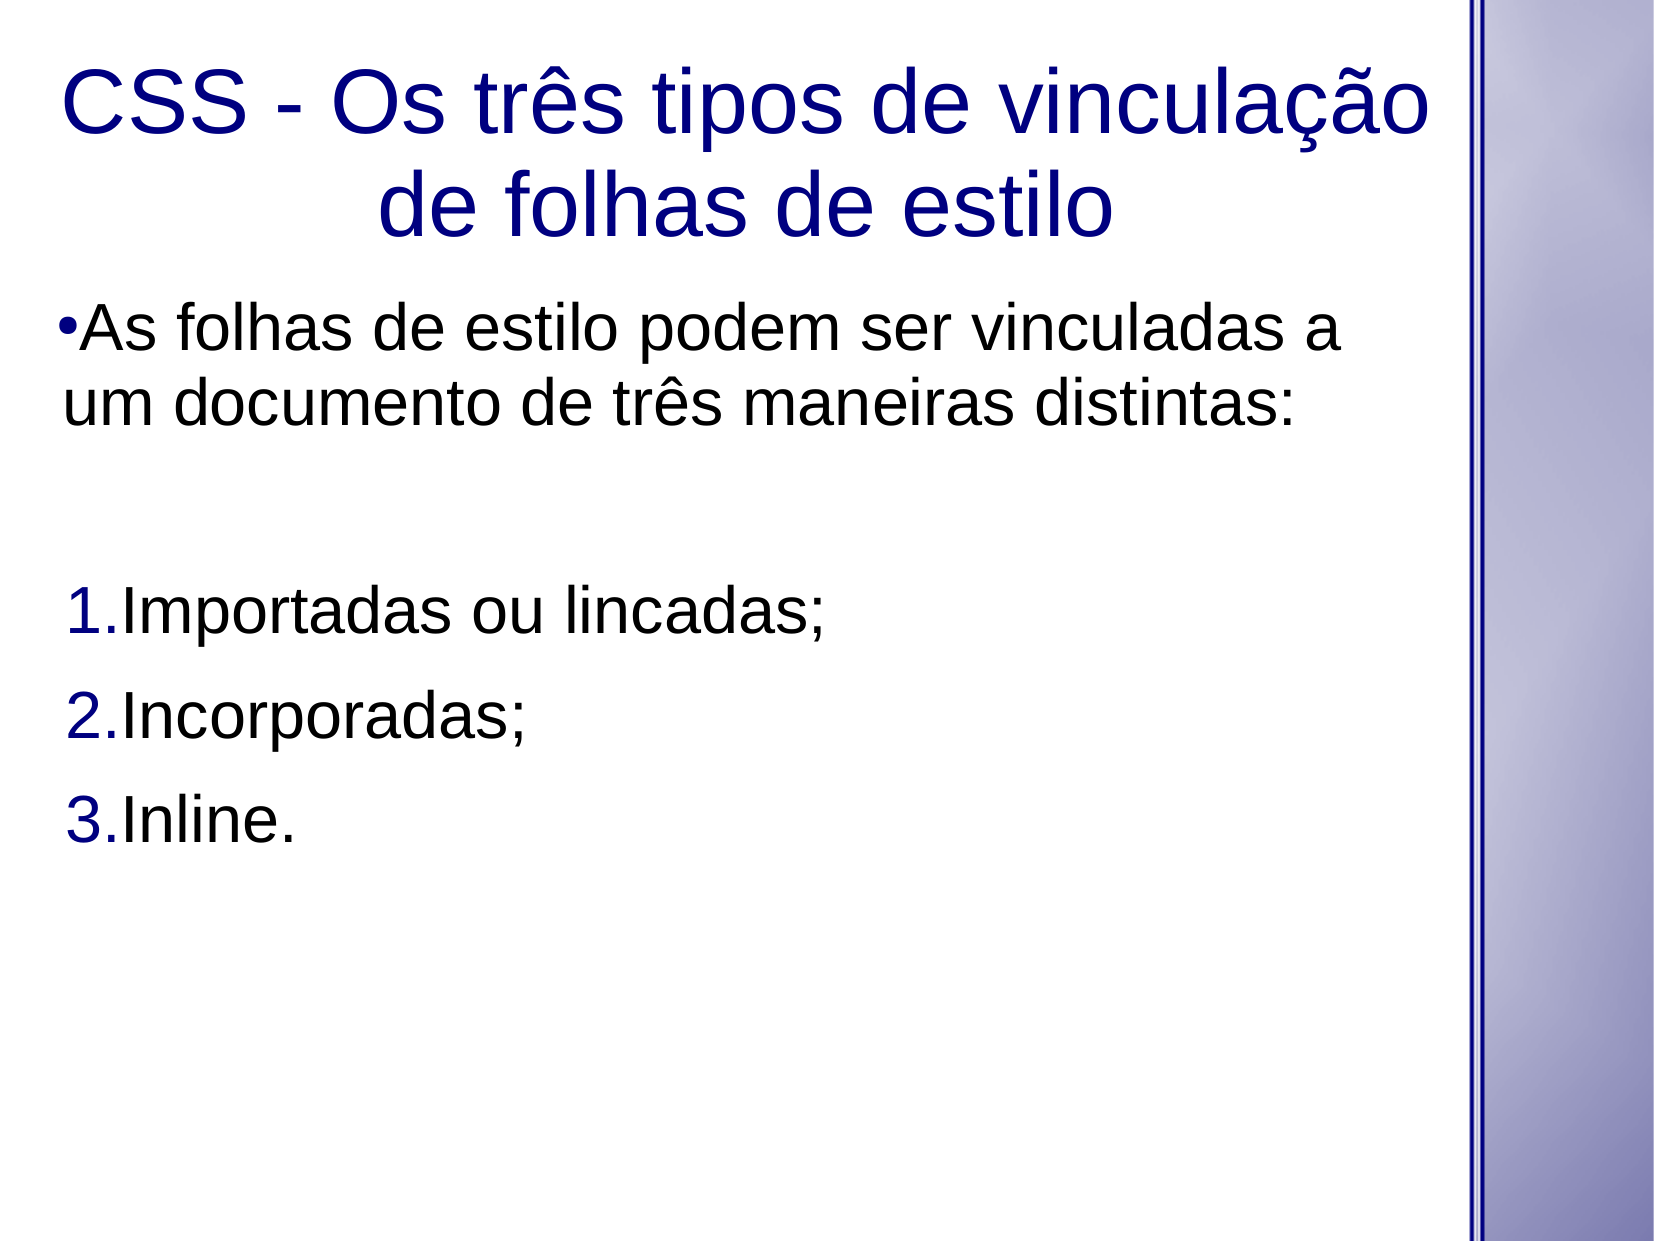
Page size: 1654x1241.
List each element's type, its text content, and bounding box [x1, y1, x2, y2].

list As folhas de estilo podem ser vinculadas a um documento de três maneiras distintas: Importadas ou lincadas; Incorporadas; Inline. [47, 290, 1447, 1109]
picture [0, 0, 1654, 1241]
title CSS - Os três tipos de vinculação de folhas de estilo [47, 49, 1447, 257]
